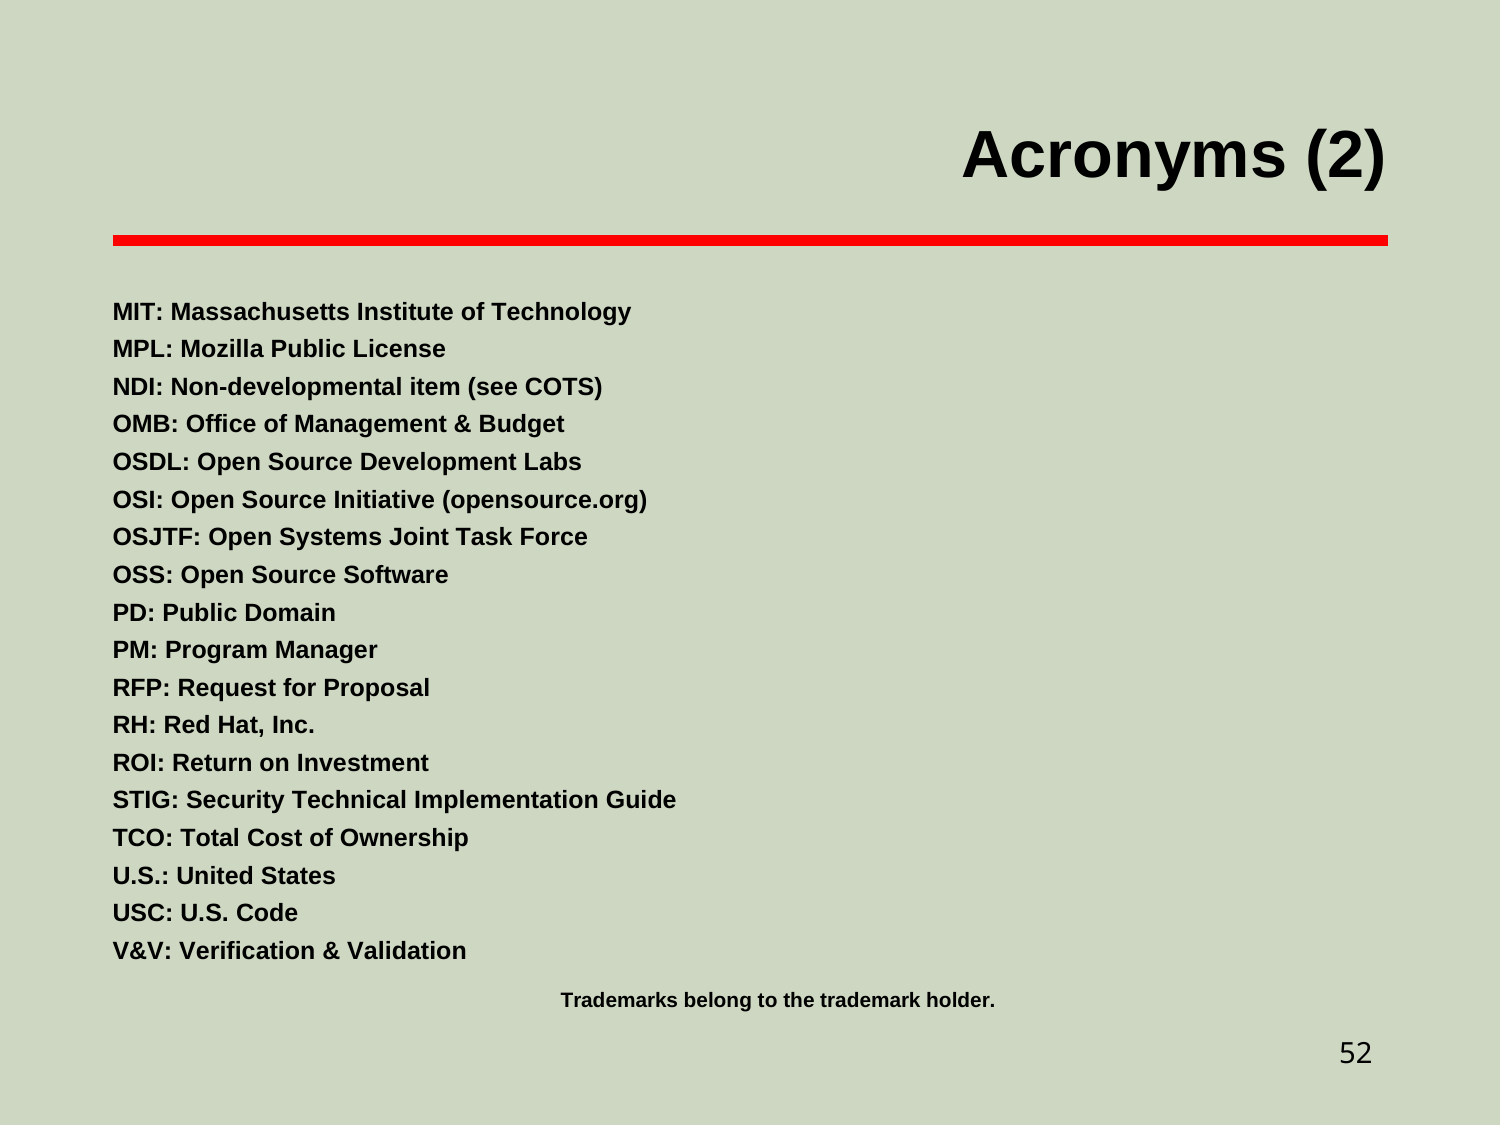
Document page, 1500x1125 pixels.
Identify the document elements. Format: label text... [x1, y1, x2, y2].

title Acronyms (2) [337, 85, 1388, 224]
list MIT: Massachusetts Institute of Technology MPL: Mozilla Public License NDI: Non-developmental item (see COTS) OMB: Office of Management & Budget OSDL: Open Source Development Labs OSI: Open Source Initiative (opensource.org) OSJTF: Open Systems Joint Task Force OSS: Open Source Software PD: Public Domain PM: Program Manager RFP: Request for Proposal RH: Red Hat, Inc. ROI: Return on Investment STIG: Security Technical Implementation Guide TCO: Total Cost of Ownership U.S.: United States USC: U.S. Code V&V: Verification & Validation Trademarks belong to the trademark holder. [112, 299, 1388, 1098]
